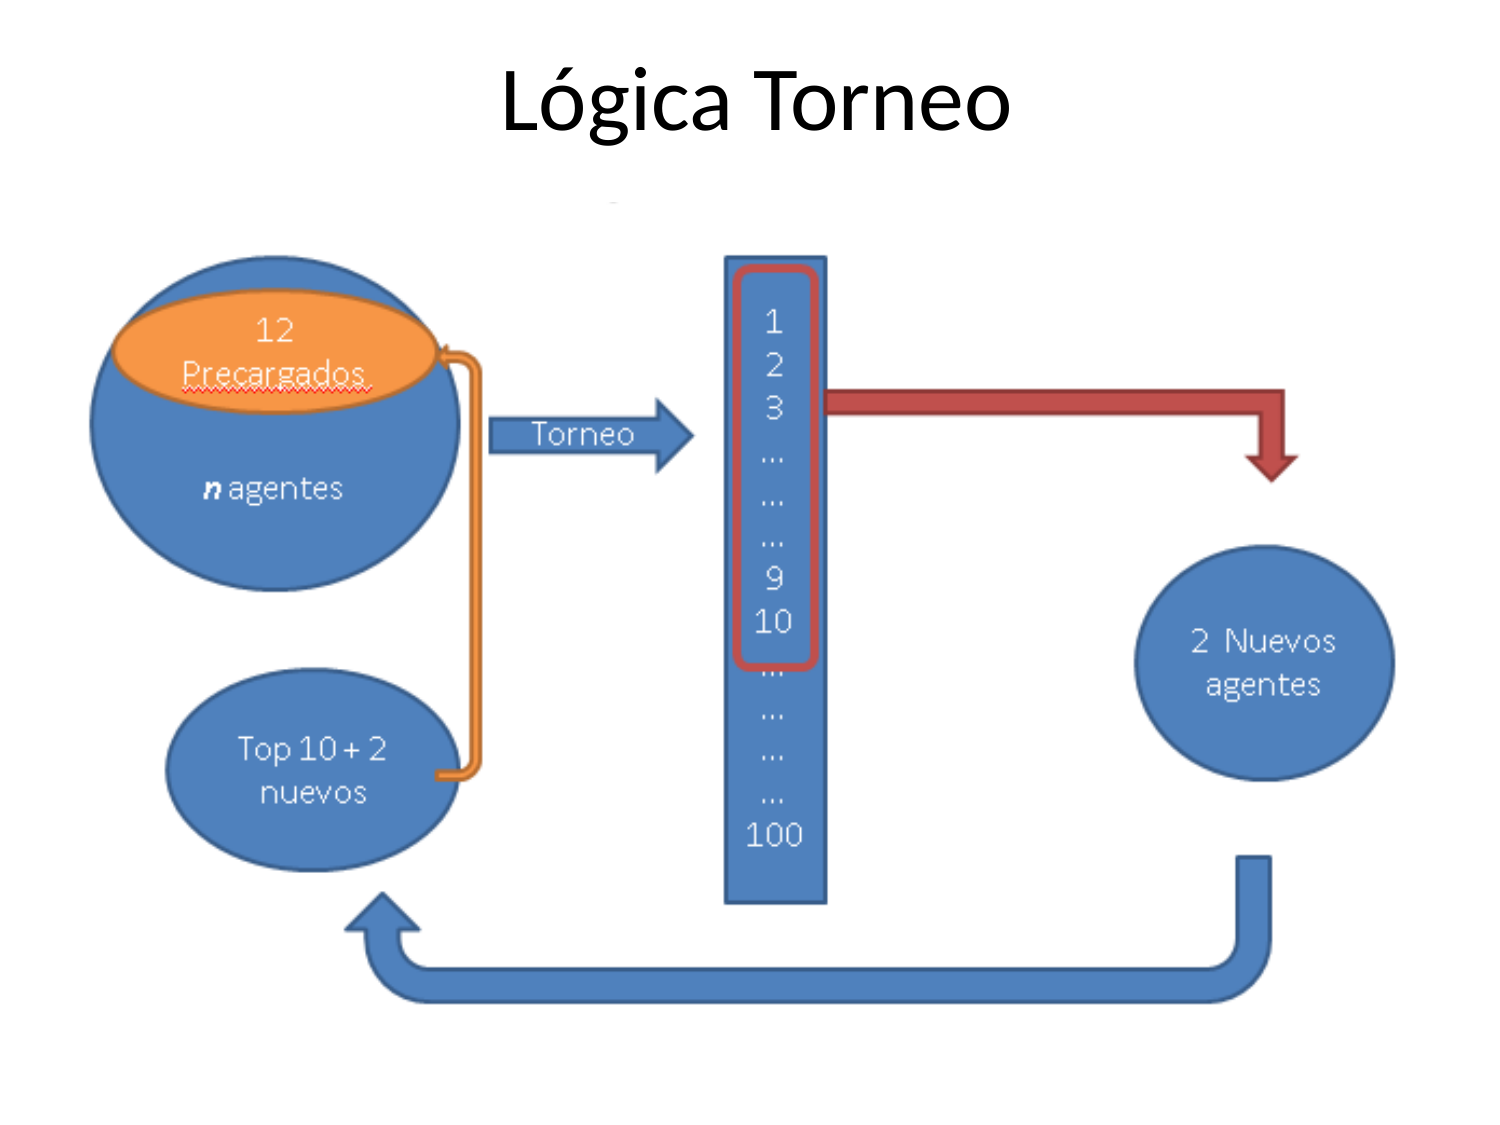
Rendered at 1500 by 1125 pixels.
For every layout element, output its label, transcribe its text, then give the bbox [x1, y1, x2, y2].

picture [77, 202, 1441, 1081]
title Lógica Torneo [82, 0, 1432, 188]
